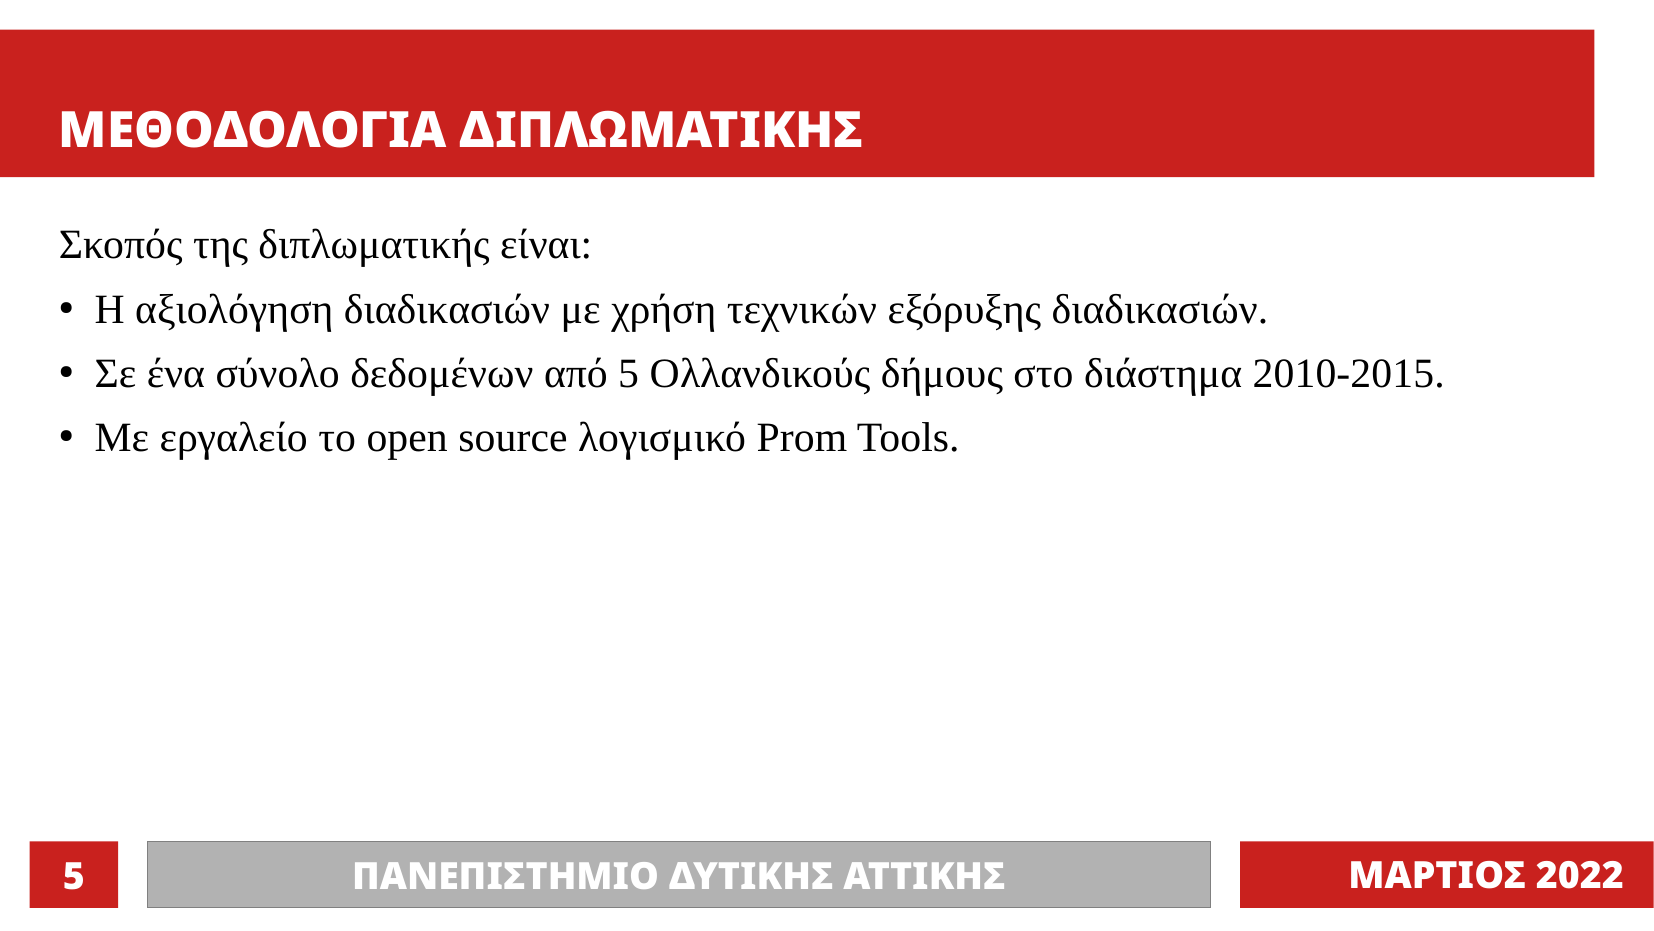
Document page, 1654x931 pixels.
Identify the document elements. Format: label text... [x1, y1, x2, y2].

list Σκοπός της διπλωματικής είναι: Η αξιολόγηση διαδικασιών με χρήση τεχνικών εξόρυξης διαδικασιών. Σε ένα σύνολο δεδομένων από 5 Ολλανδικούς δήμους στο διάστημα 2010-2015. Με εργαλείο το open source λογισμικό Prom Tools. [59, 221, 1565, 798]
title ΜΕΘΟΔΟΛΟΓΙΑ ΔΙΠΛΩΜΑΤΙΚΗΣ [59, 44, 1595, 163]
